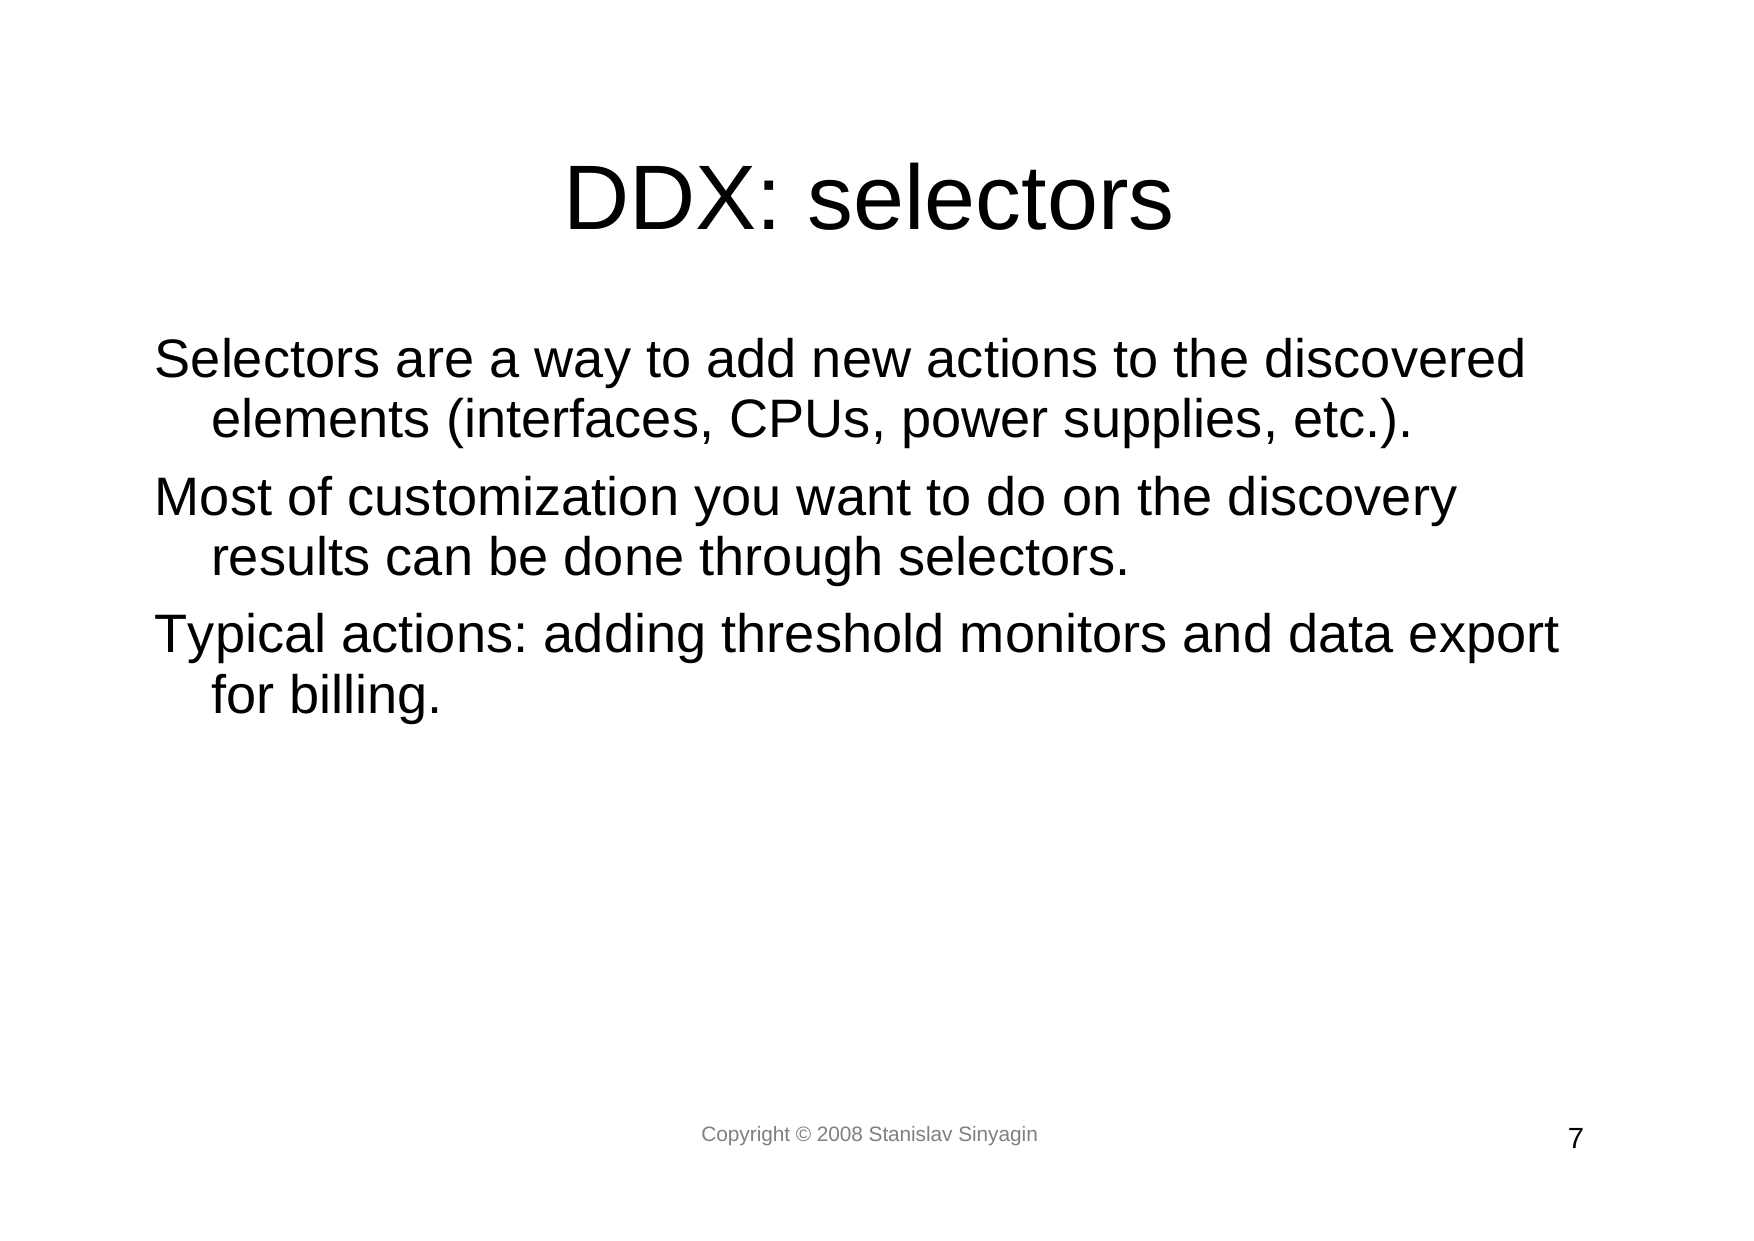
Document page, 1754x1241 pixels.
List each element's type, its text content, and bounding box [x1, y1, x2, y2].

list Selectors are a way to add new actions to the discovered elements (interfaces, CPUs, power supplies, etc.). Most of customization you want to do on the discovery results can be done through selectors. Typical actions: adding threshold monitors and data export for billing. [140, 320, 1599, 1077]
title DDX: selectors [140, 96, 1599, 299]
